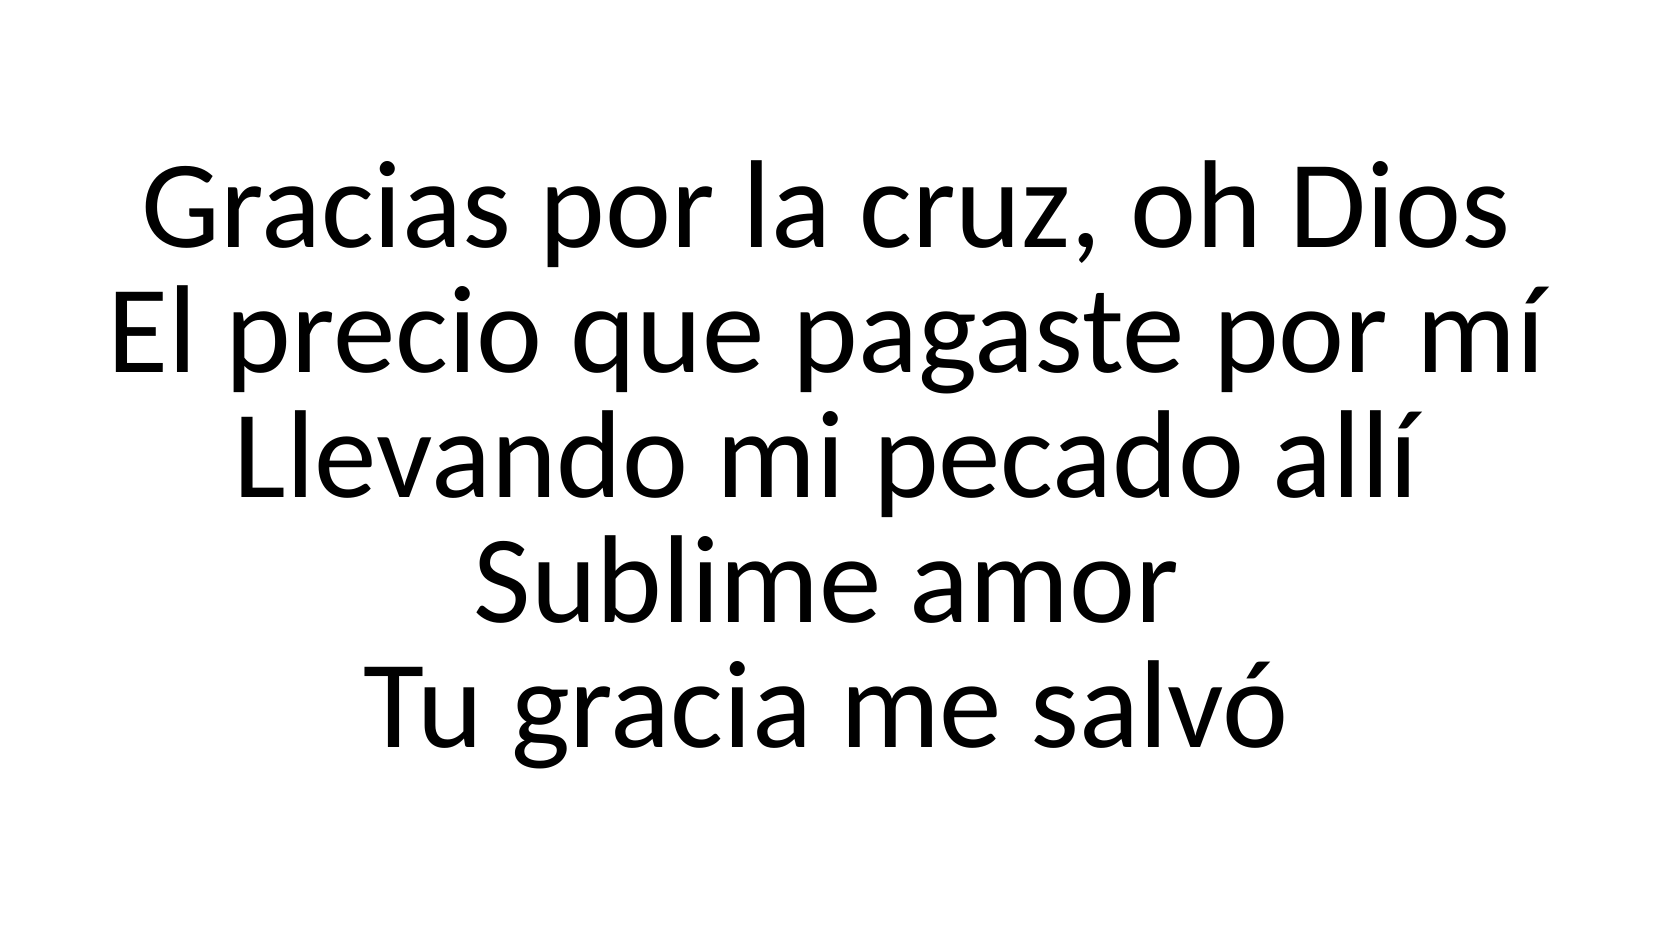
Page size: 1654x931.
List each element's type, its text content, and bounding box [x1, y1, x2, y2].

title Gracias por la cruz, oh Dios El precio que pagaste por mí Llevando mi pecado allí Sublime amor Tu gracia me salvó [0, 0, 1654, 931]
